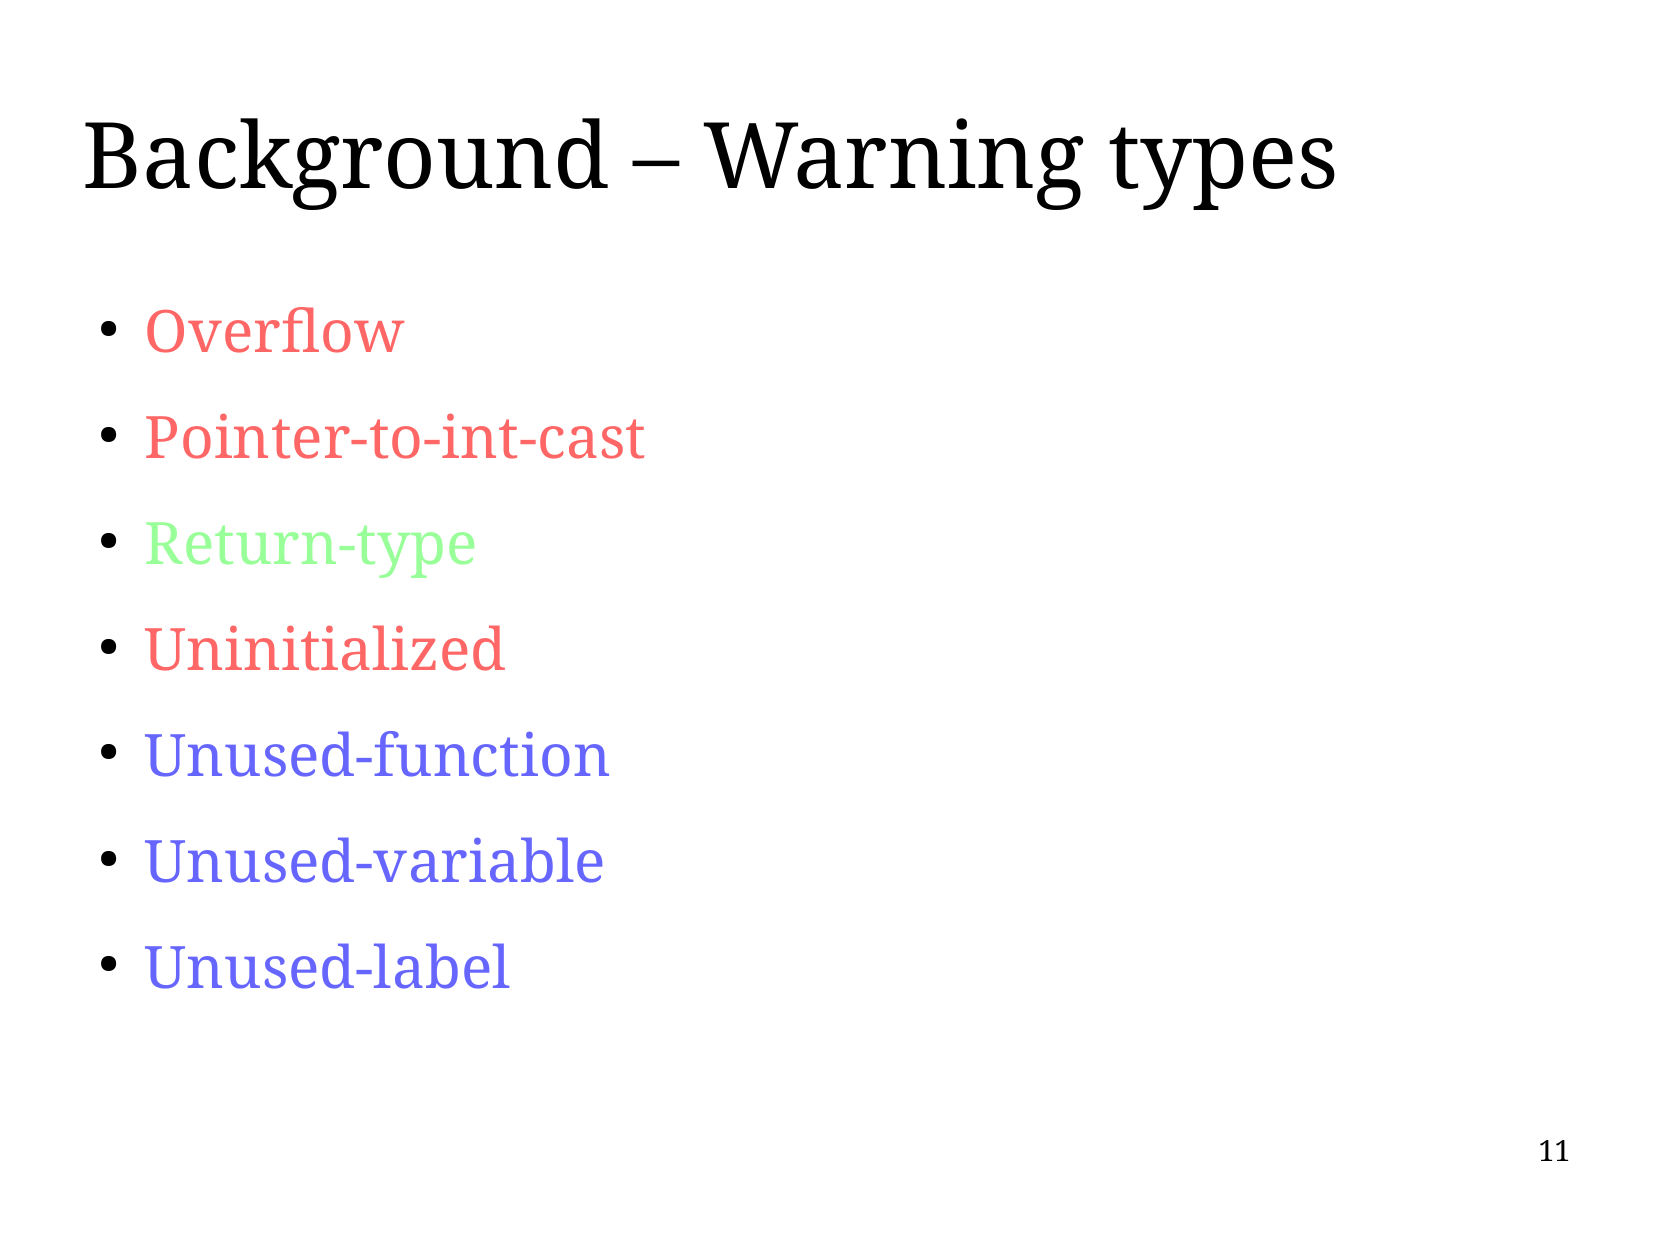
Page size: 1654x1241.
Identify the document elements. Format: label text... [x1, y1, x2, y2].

list Overflow Pointer-to-int-cast Return-type Uninitialized Unused-function Unused-variable Unused-label [82, 290, 1571, 1010]
title Background – Warning types [82, 49, 1571, 257]
